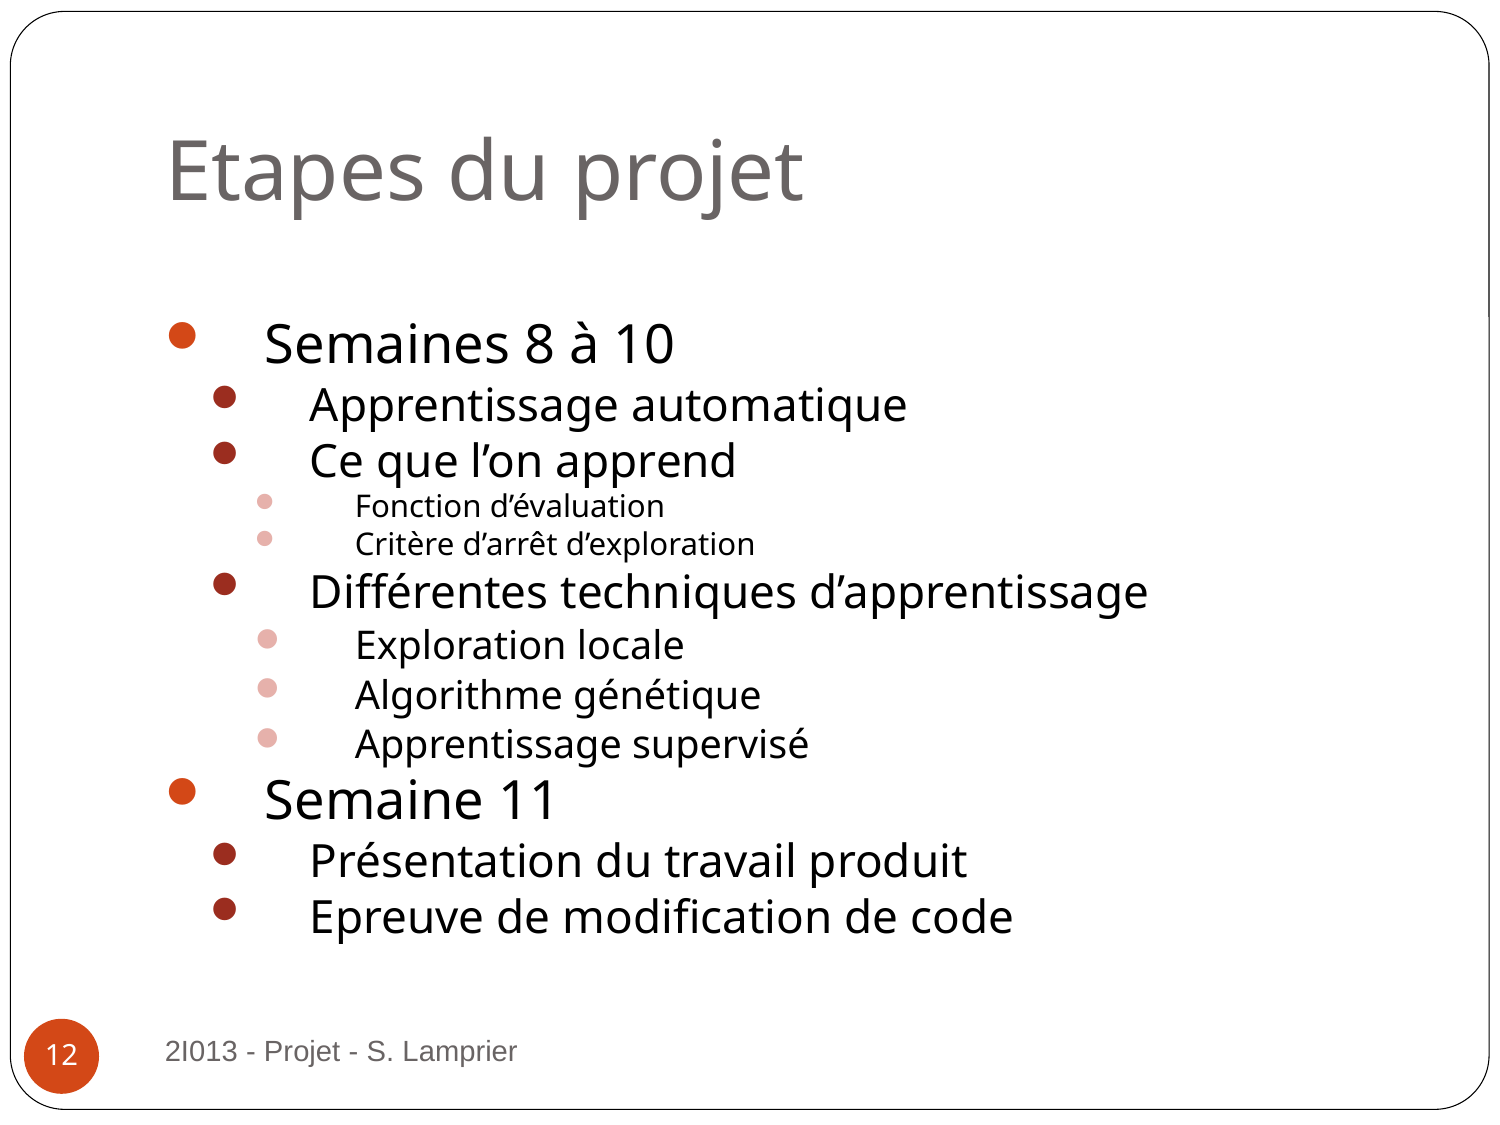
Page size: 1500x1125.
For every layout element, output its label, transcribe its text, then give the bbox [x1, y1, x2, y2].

list Semaines 8 à 10 Apprentissage automatique Ce que l’on apprend Fonction d’évaluation Critère d’arrêt d’exploration Différentes techniques d’apprentissage Exploration locale Algorithme génétique Apprentissage supervisé Semaine 11 Présentation du travail produit Epreuve de modification de code [150, 237, 1426, 988]
text_box <numéro> [23, 1018, 100, 1094]
title Etapes du projet [150, 45, 1426, 233]
text_box 2I013 - Projet - S. Lamprier [149, 1012, 801, 1088]
